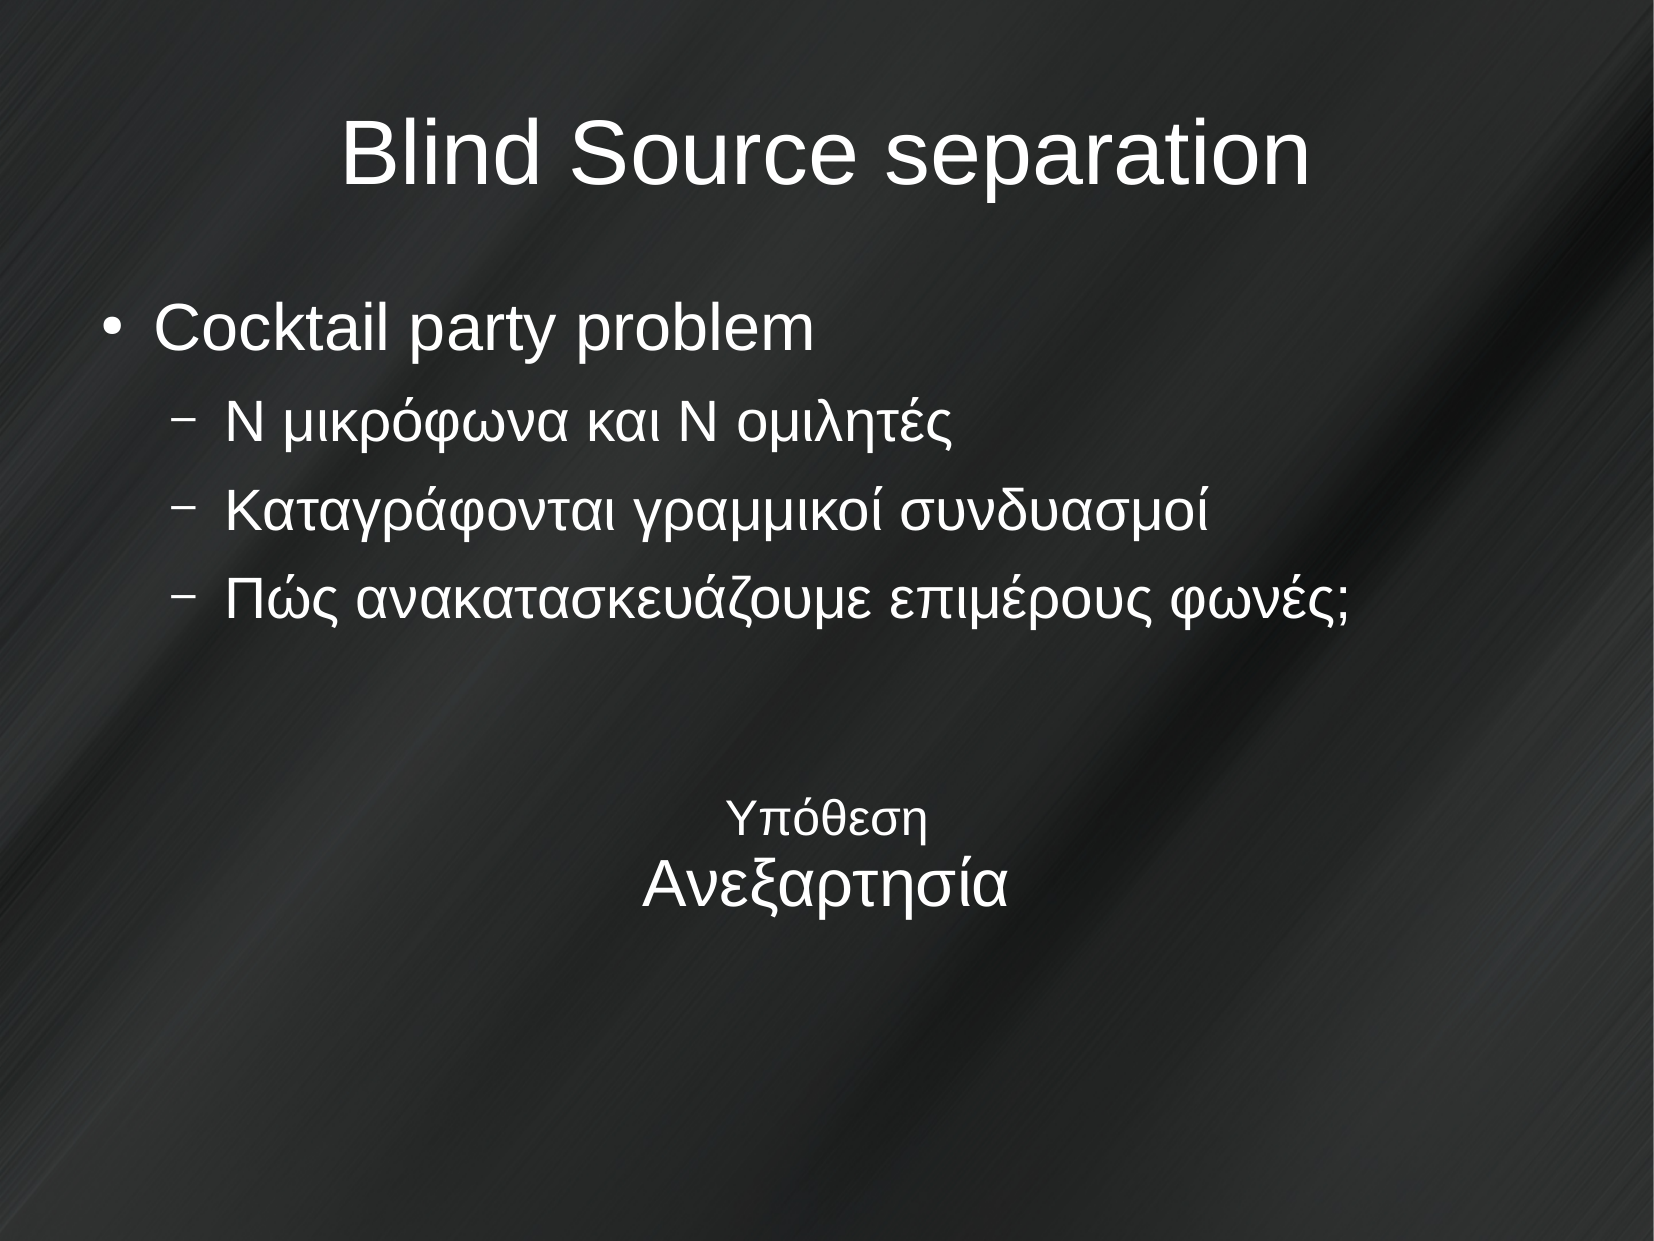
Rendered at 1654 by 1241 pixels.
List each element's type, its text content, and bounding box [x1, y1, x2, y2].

title Blind Source separation [82, 49, 1571, 257]
list Υπόθεση Ανεξαρτησία [620, 790, 1033, 976]
list Cocktail party problem N μικρόφωνα και N ομιλητές Καταγράφονται γραμμικοί συνδυασμοί Πώς ανακατασκευάζουμε επιμέρους φωνές; [82, 290, 1571, 676]
picture [0, 0, 1654, 1241]
